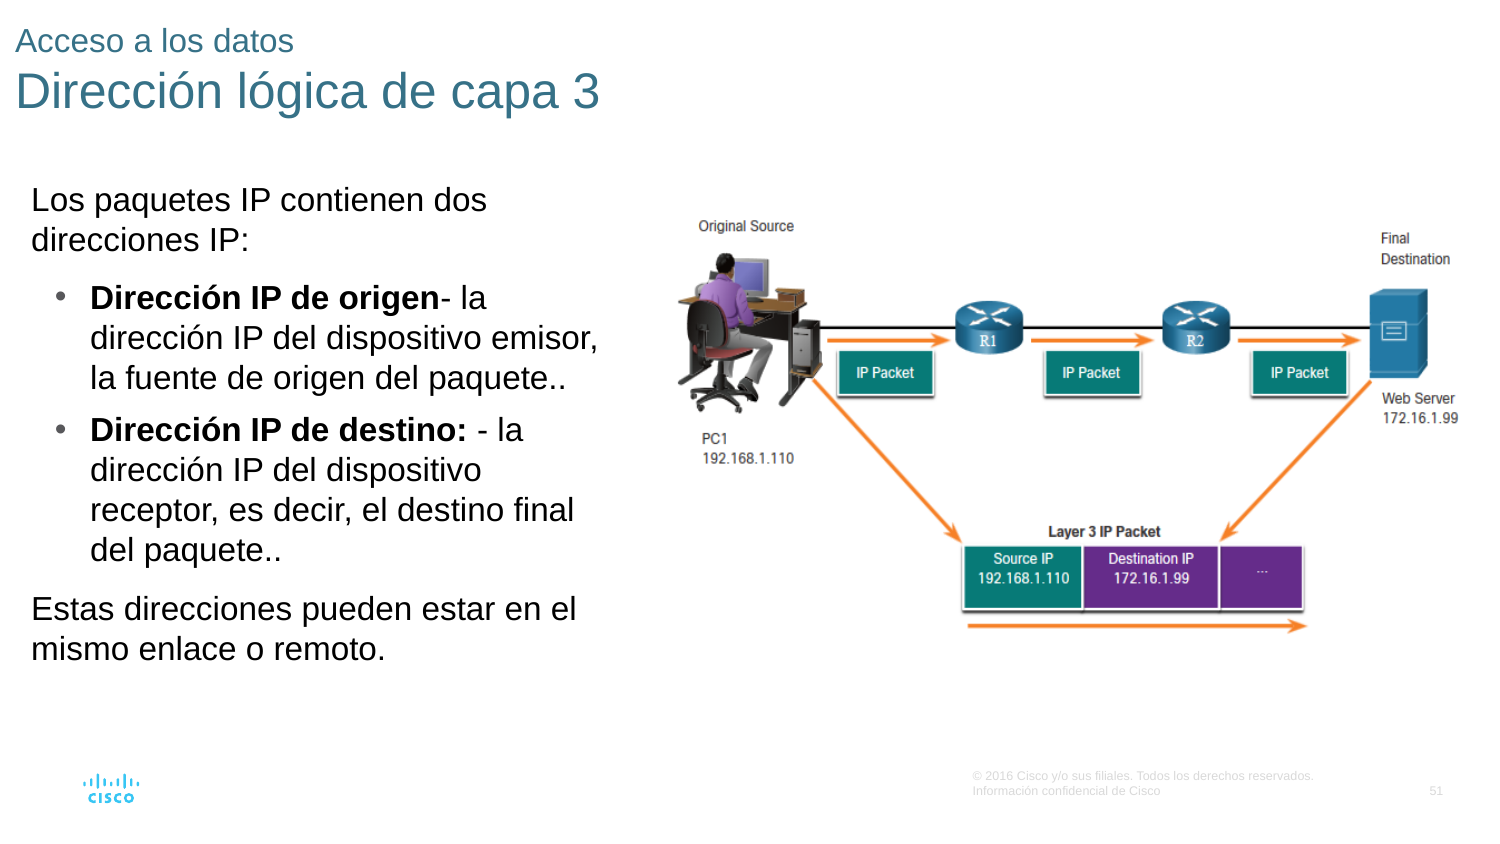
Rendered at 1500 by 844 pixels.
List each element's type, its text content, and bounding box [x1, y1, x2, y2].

list Los paquetes IP contienen dos direcciones IP: Dirección IP de origen- la dirección IP del dispositivo emisor, la fuente de origen del paquete.. Dirección IP de destino: - la dirección IP del dispositivo receptor, es decir, el destino final del paquete.. Estas direcciones pueden estar en el mismo enlace o remoto. [16, 170, 640, 738]
picture [668, 202, 1470, 641]
title Acceso a los datos Dirección lógica de capa 3 [0, 6, 1500, 131]
